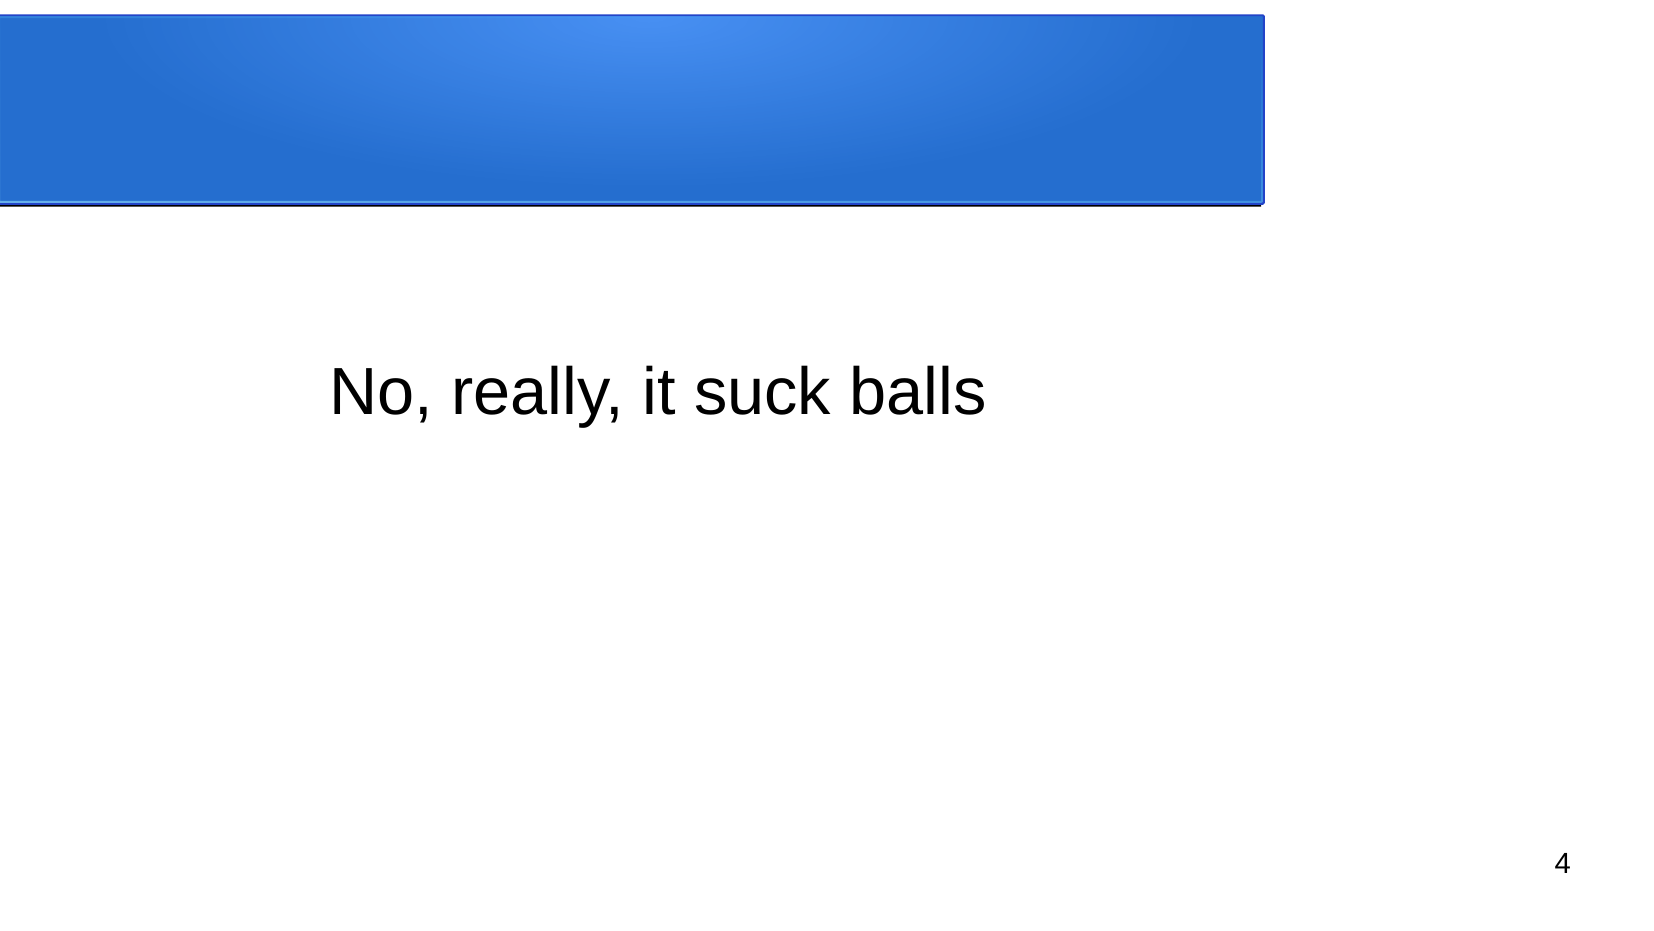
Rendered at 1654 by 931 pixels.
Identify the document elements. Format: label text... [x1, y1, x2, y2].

subtitle No, really, it suck balls [82, 35, 1235, 748]
